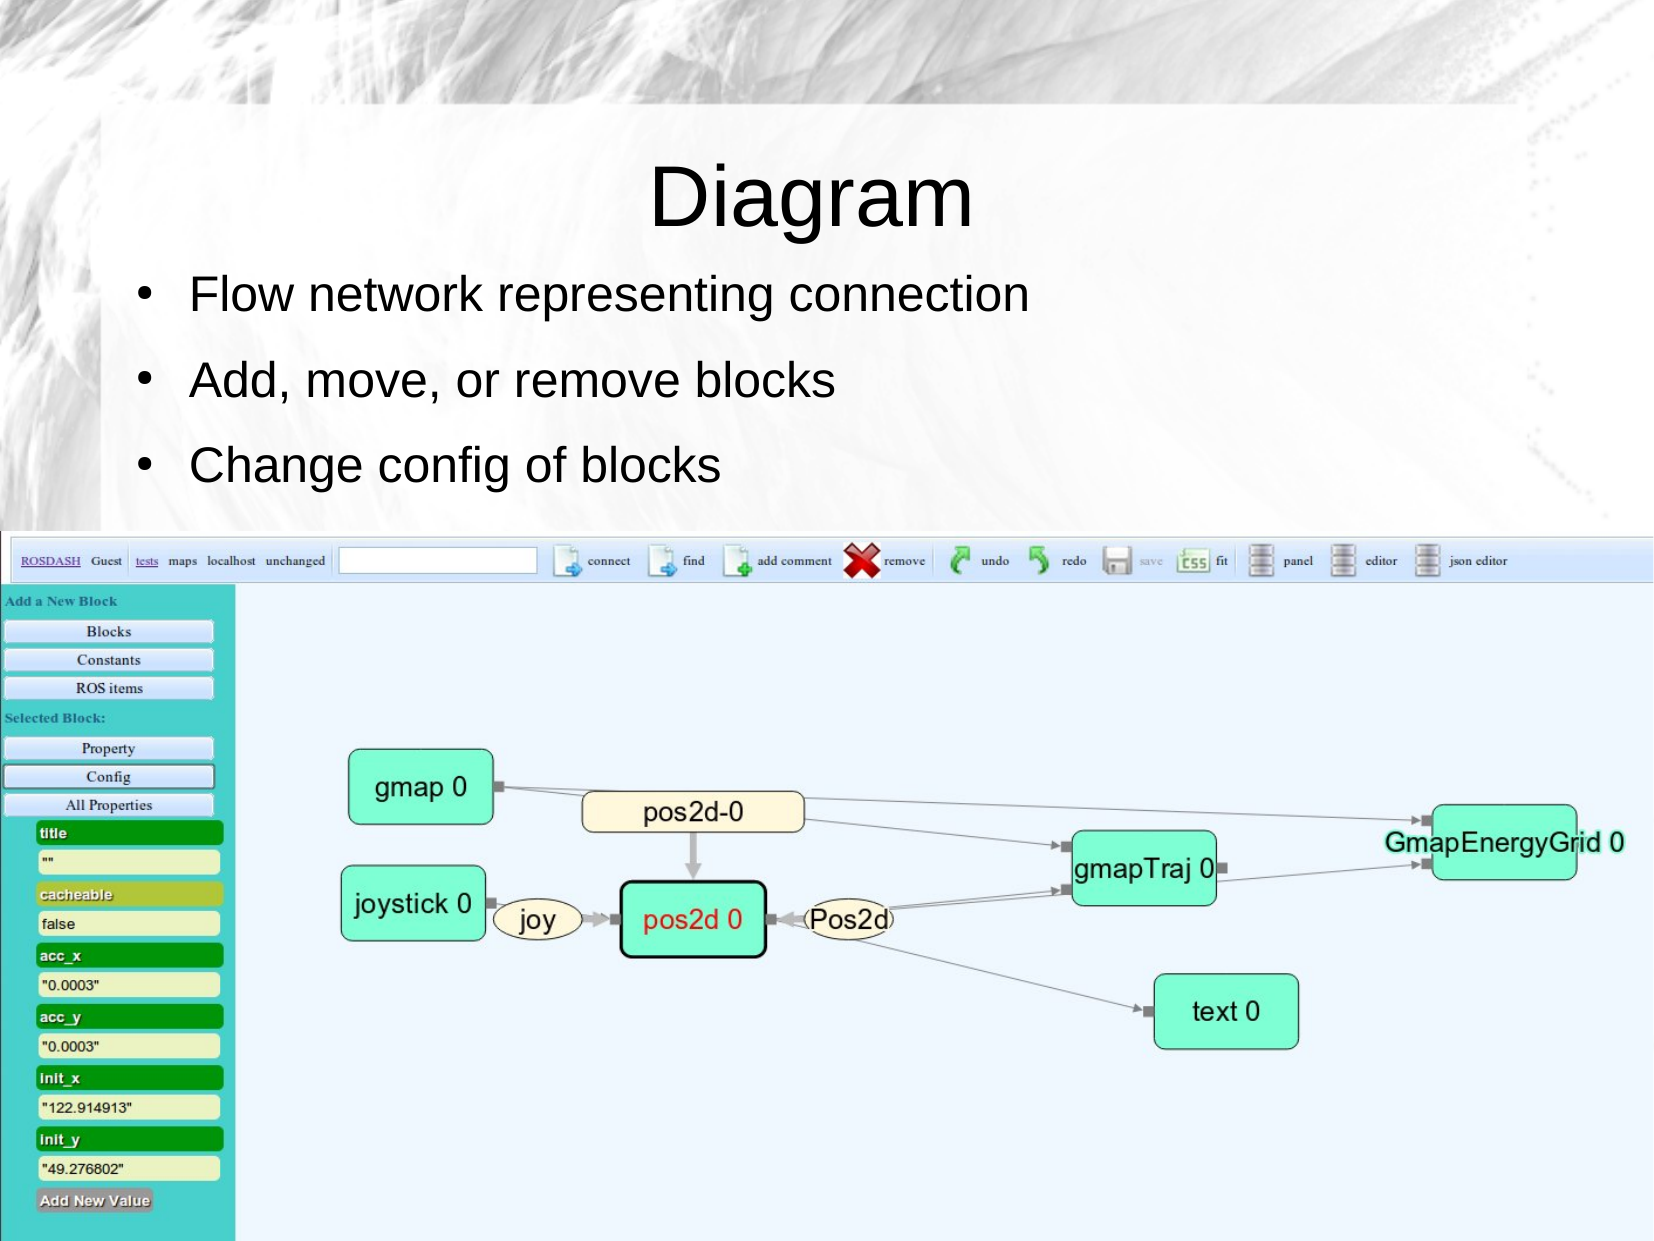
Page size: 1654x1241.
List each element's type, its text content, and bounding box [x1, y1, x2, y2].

title Diagram [118, 112, 1506, 266]
list Flow network representing connection Add, move, or remove blocks Change config of blocks [118, 266, 1571, 531]
picture [0, 0, 1654, 1241]
